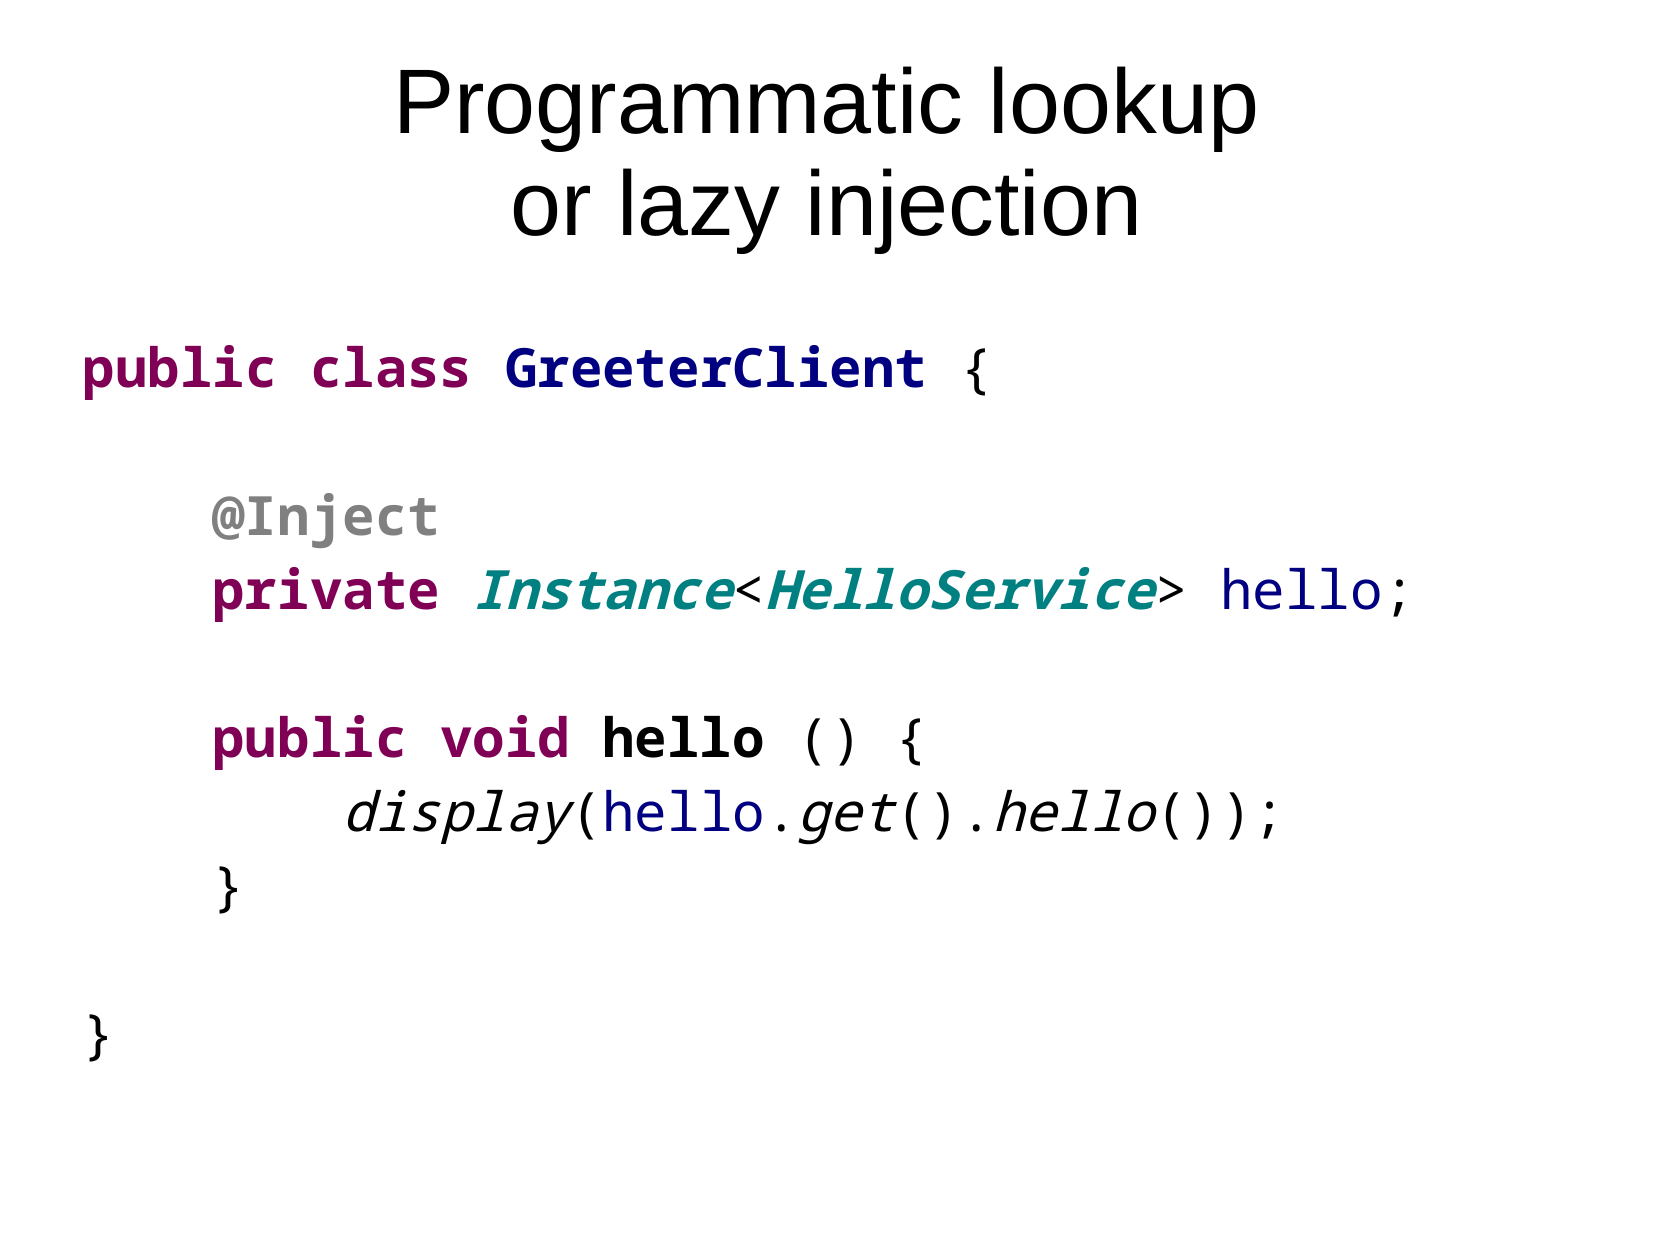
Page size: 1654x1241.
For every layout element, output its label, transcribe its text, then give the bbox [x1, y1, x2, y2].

list public class GreeterClient { @Inject private Instance<HelloService> hello; public void hello () { display(hello.get().hello()); } } [82, 290, 1571, 1109]
title Programmatic lookup or lazy injection [82, 49, 1571, 257]
